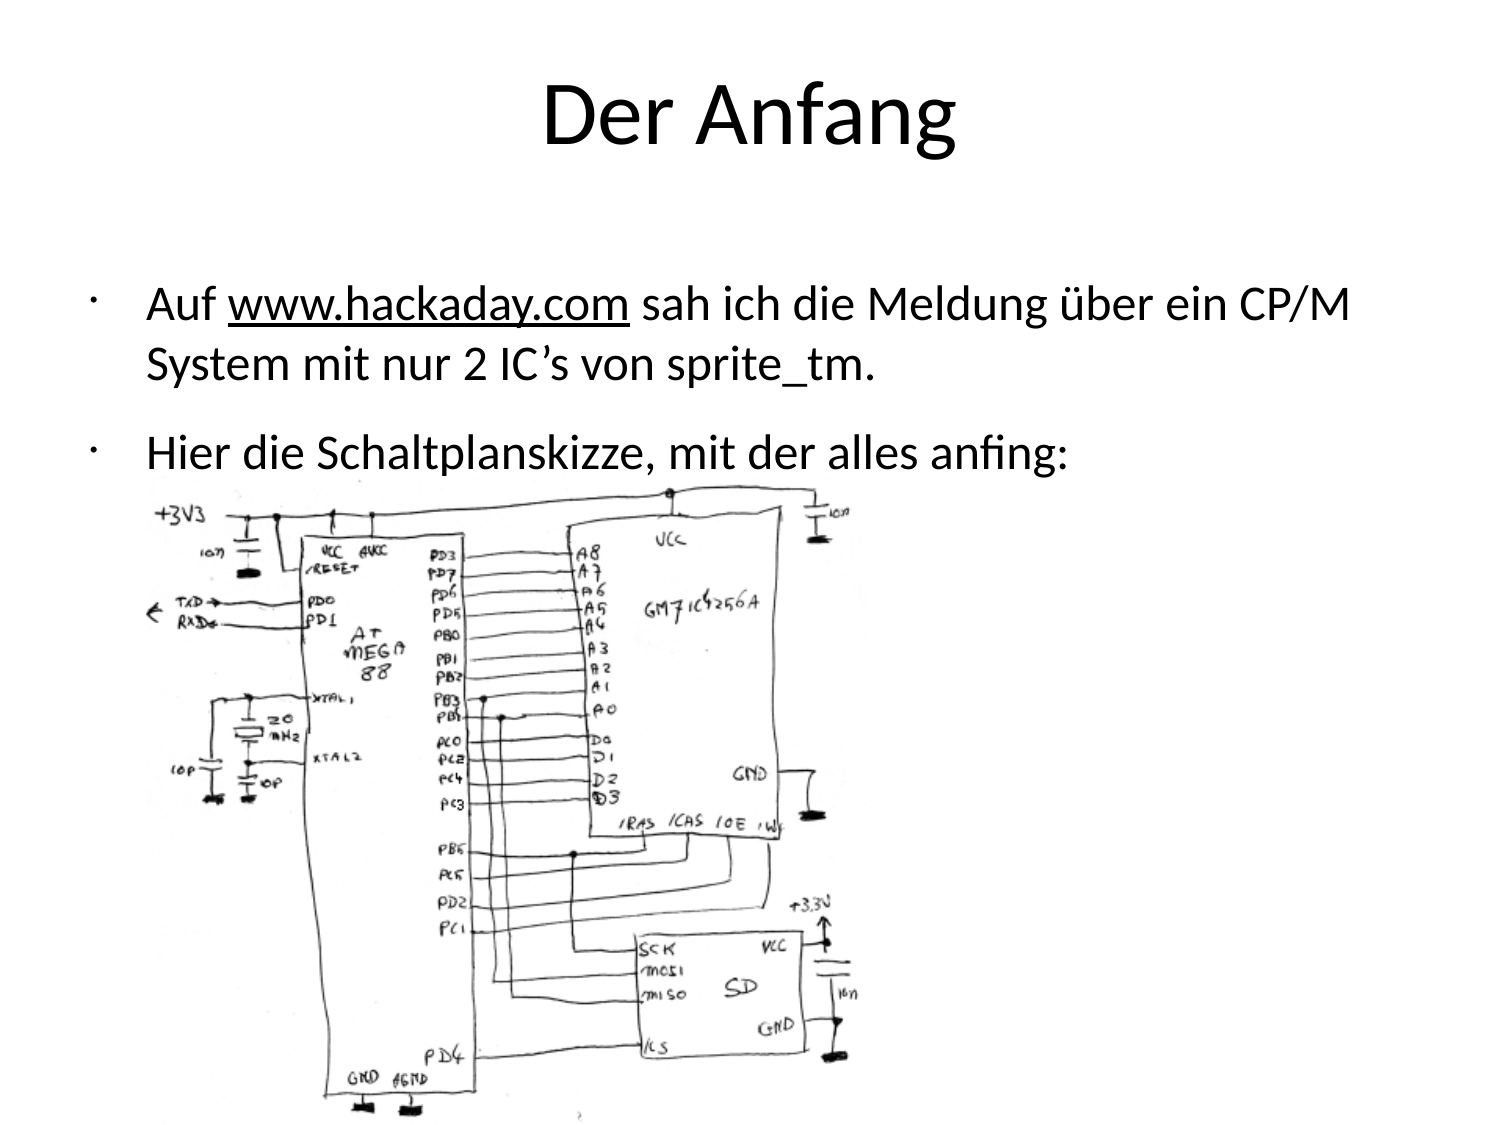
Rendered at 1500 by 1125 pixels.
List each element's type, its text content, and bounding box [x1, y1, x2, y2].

picture [146, 476, 868, 1125]
list Auf www.hackaday.com sah ich die Meldung über ein CP/M System mit nur 2 IC’s von sprite_tm. Hier die Schaltplanskizze, mit der alles anfing: [75, 262, 1425, 1005]
title Der Anfang [75, 45, 1425, 233]
